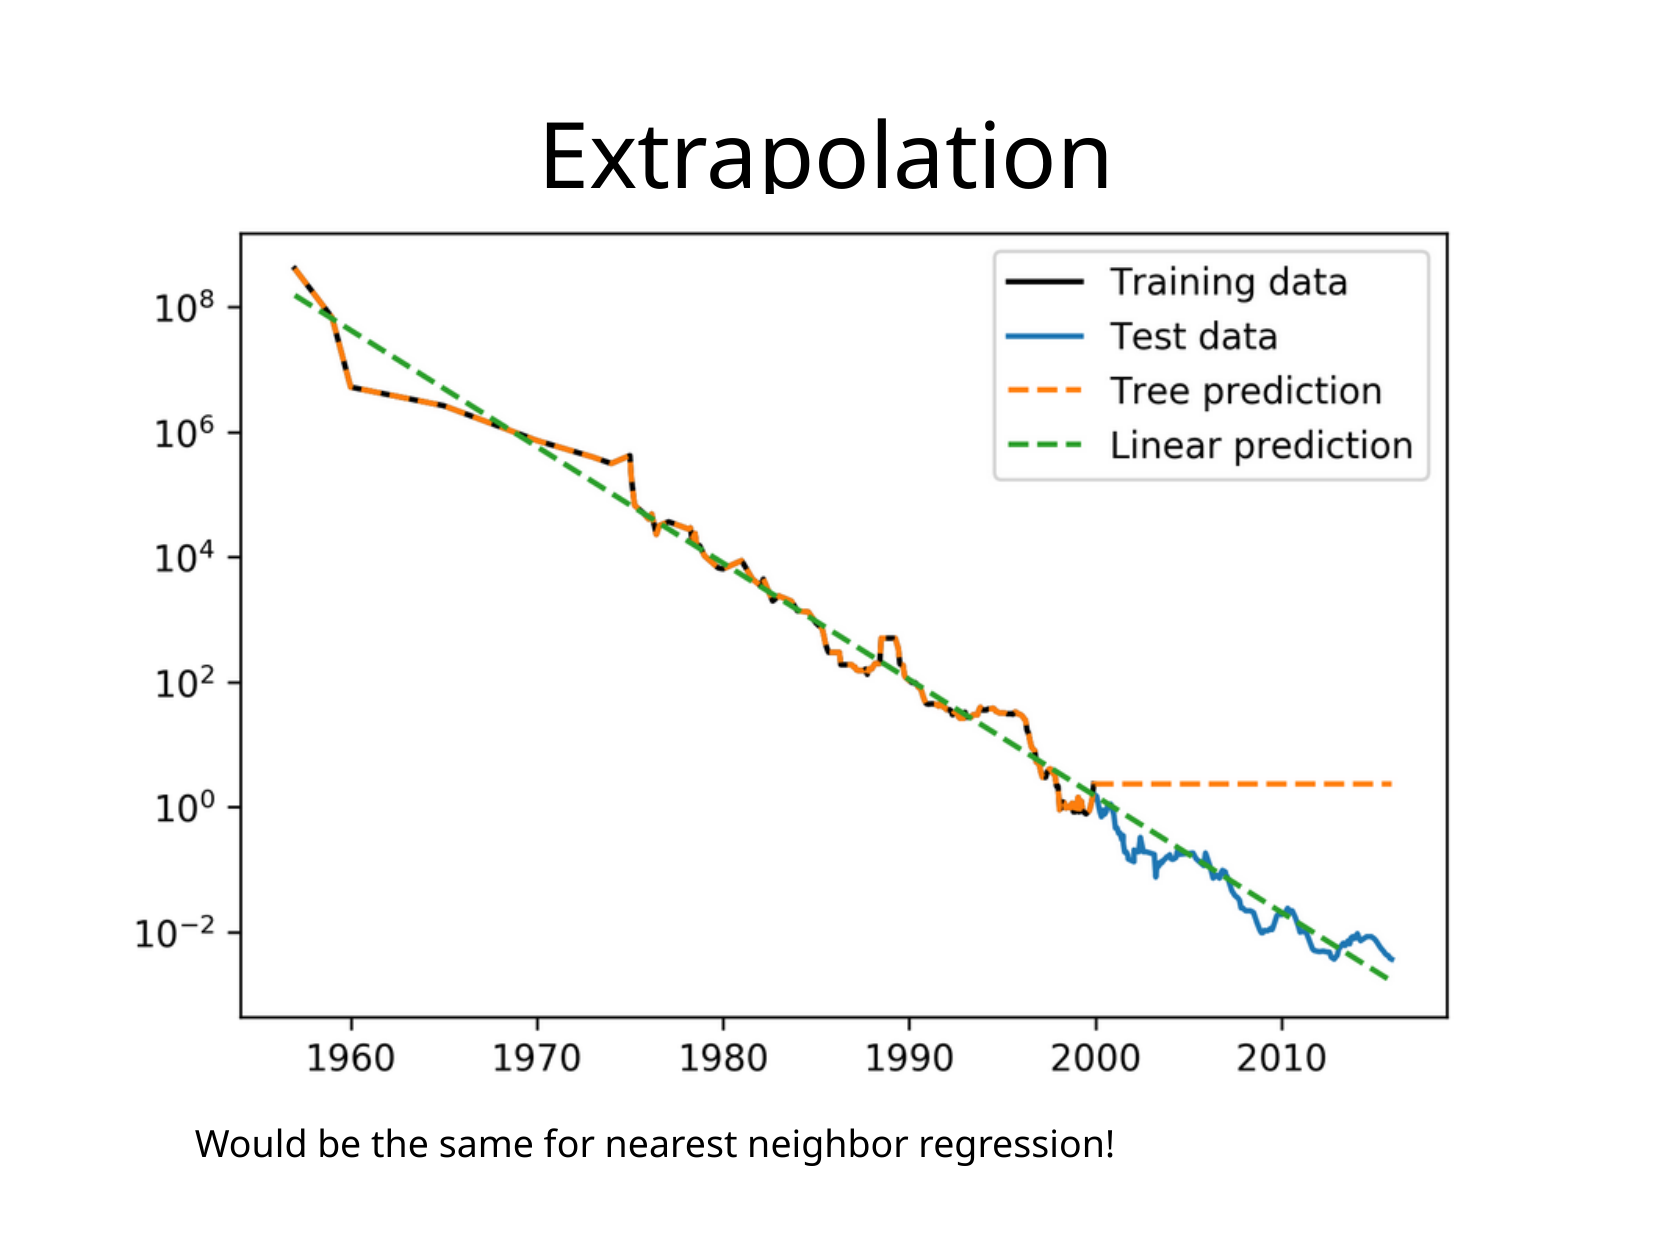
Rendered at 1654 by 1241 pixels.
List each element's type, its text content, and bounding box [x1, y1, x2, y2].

title Extrapolation [82, 49, 1571, 257]
picture [116, 194, 1471, 1100]
text_box Would be the same for nearest neighbor regression! [180, 1110, 1486, 1163]
